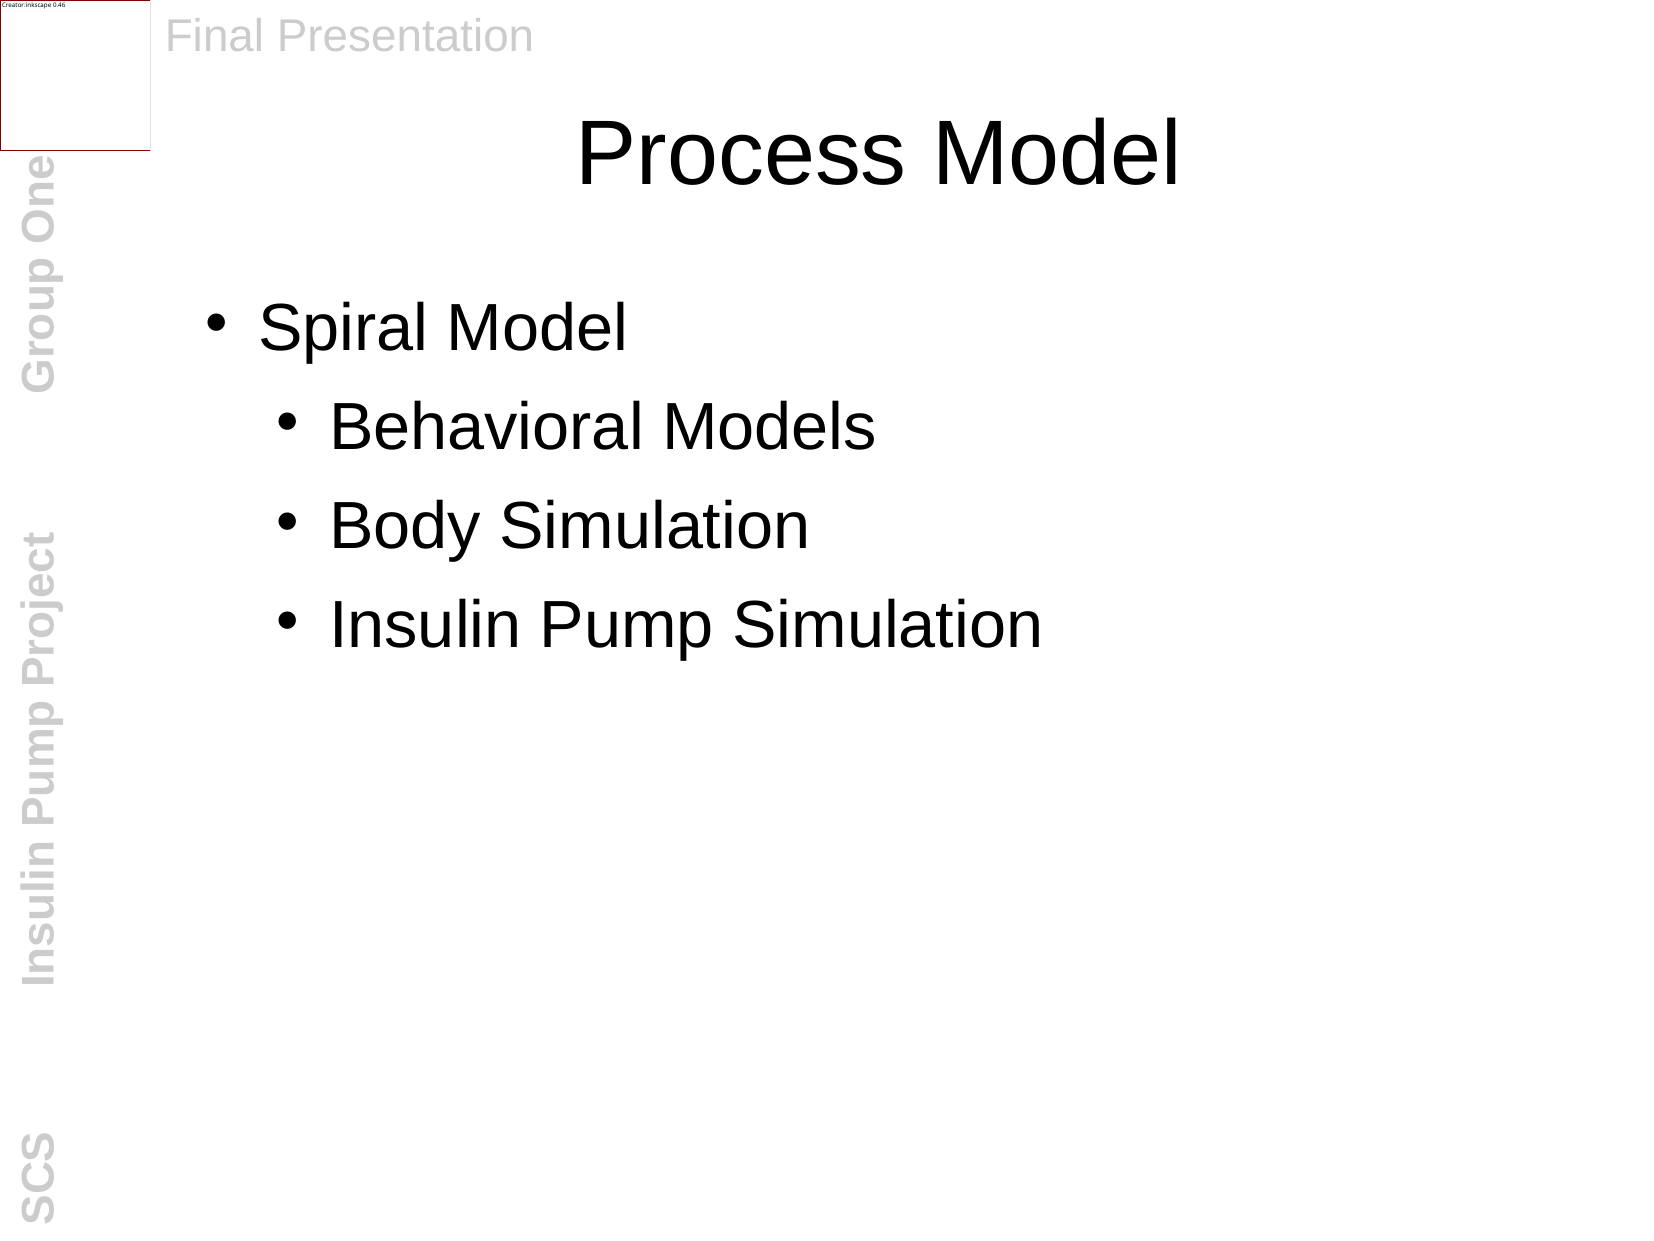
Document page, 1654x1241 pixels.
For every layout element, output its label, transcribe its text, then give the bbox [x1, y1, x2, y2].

list Spiral Model Behavioral Models Body Simulation Insulin Pump Simulation [187, 290, 1571, 1094]
title Process Model [187, 56, 1571, 249]
